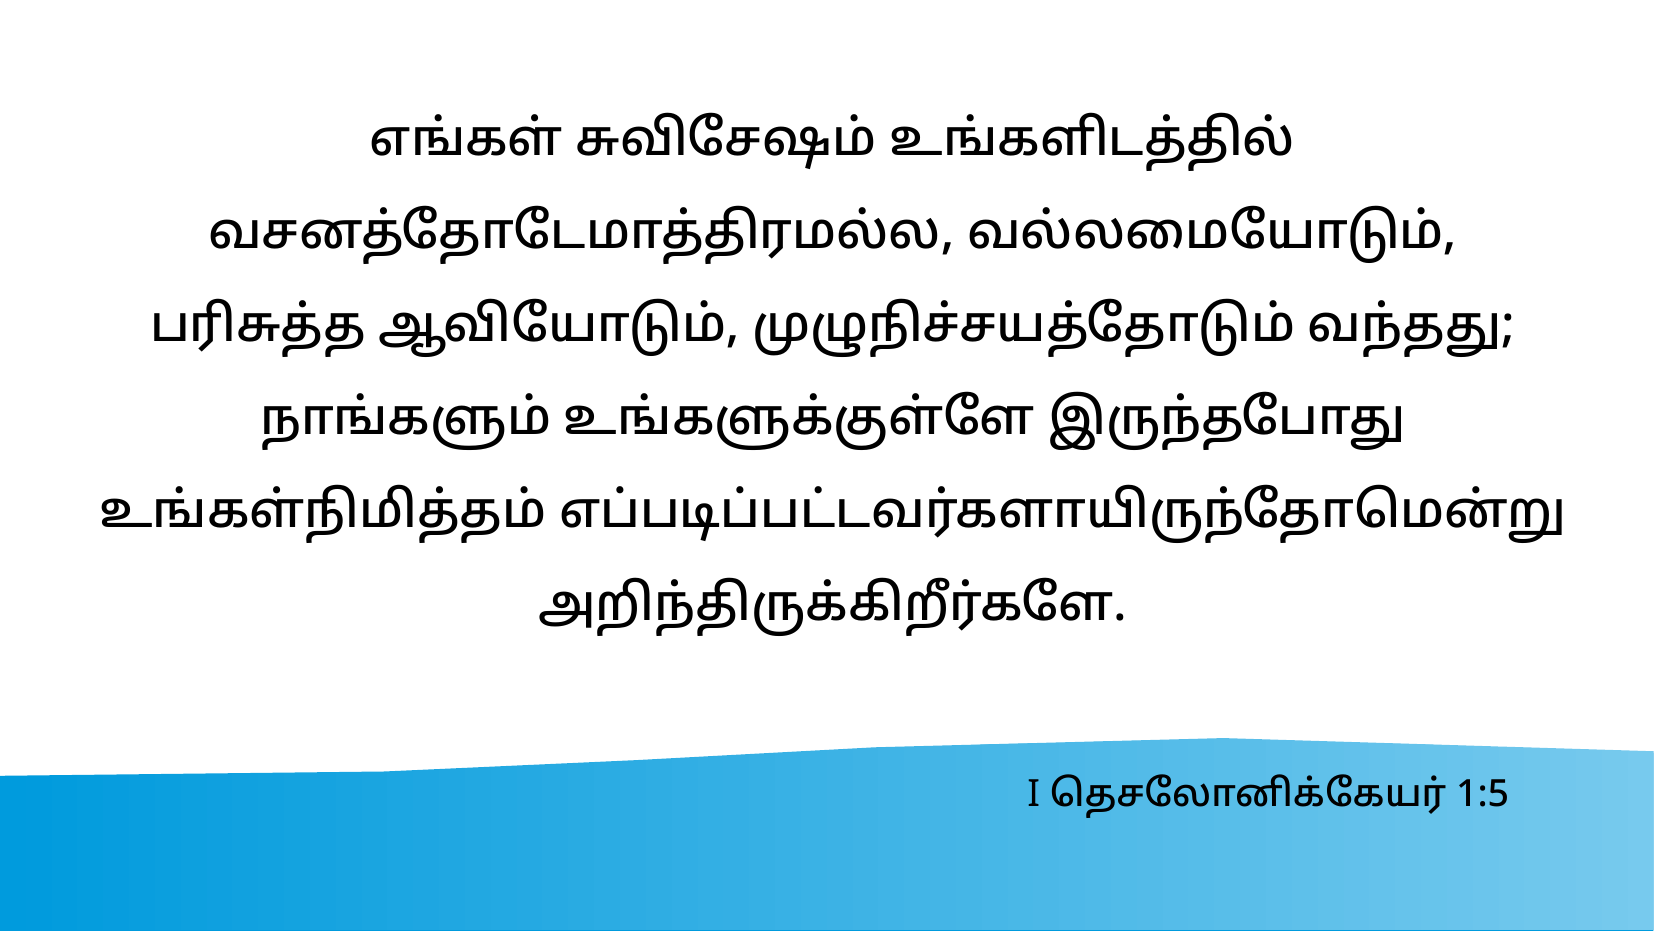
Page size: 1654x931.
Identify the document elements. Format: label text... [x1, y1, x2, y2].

text_box I தெசலோனிக்கேயர் 1:5 [1012, 765, 1613, 826]
title எங்கள் சுவிசேஷம் உங்களிடத்தில் வசனத்தோடேமாத்திரமல்ல, வல்லமையோடும், பரிசுத்த ஆவியோடும், முழுநிச்சயத்தோடும் வந்தது; நாங்களும் உங்களுக்குள்ளே இருந்தபோது உங்கள்நிமித்தம் எப்படிப்பட்டவர்களாயிருந்தோமென்று அறிந்திருக்கிறீர்களே. [94, 81, 1571, 640]
